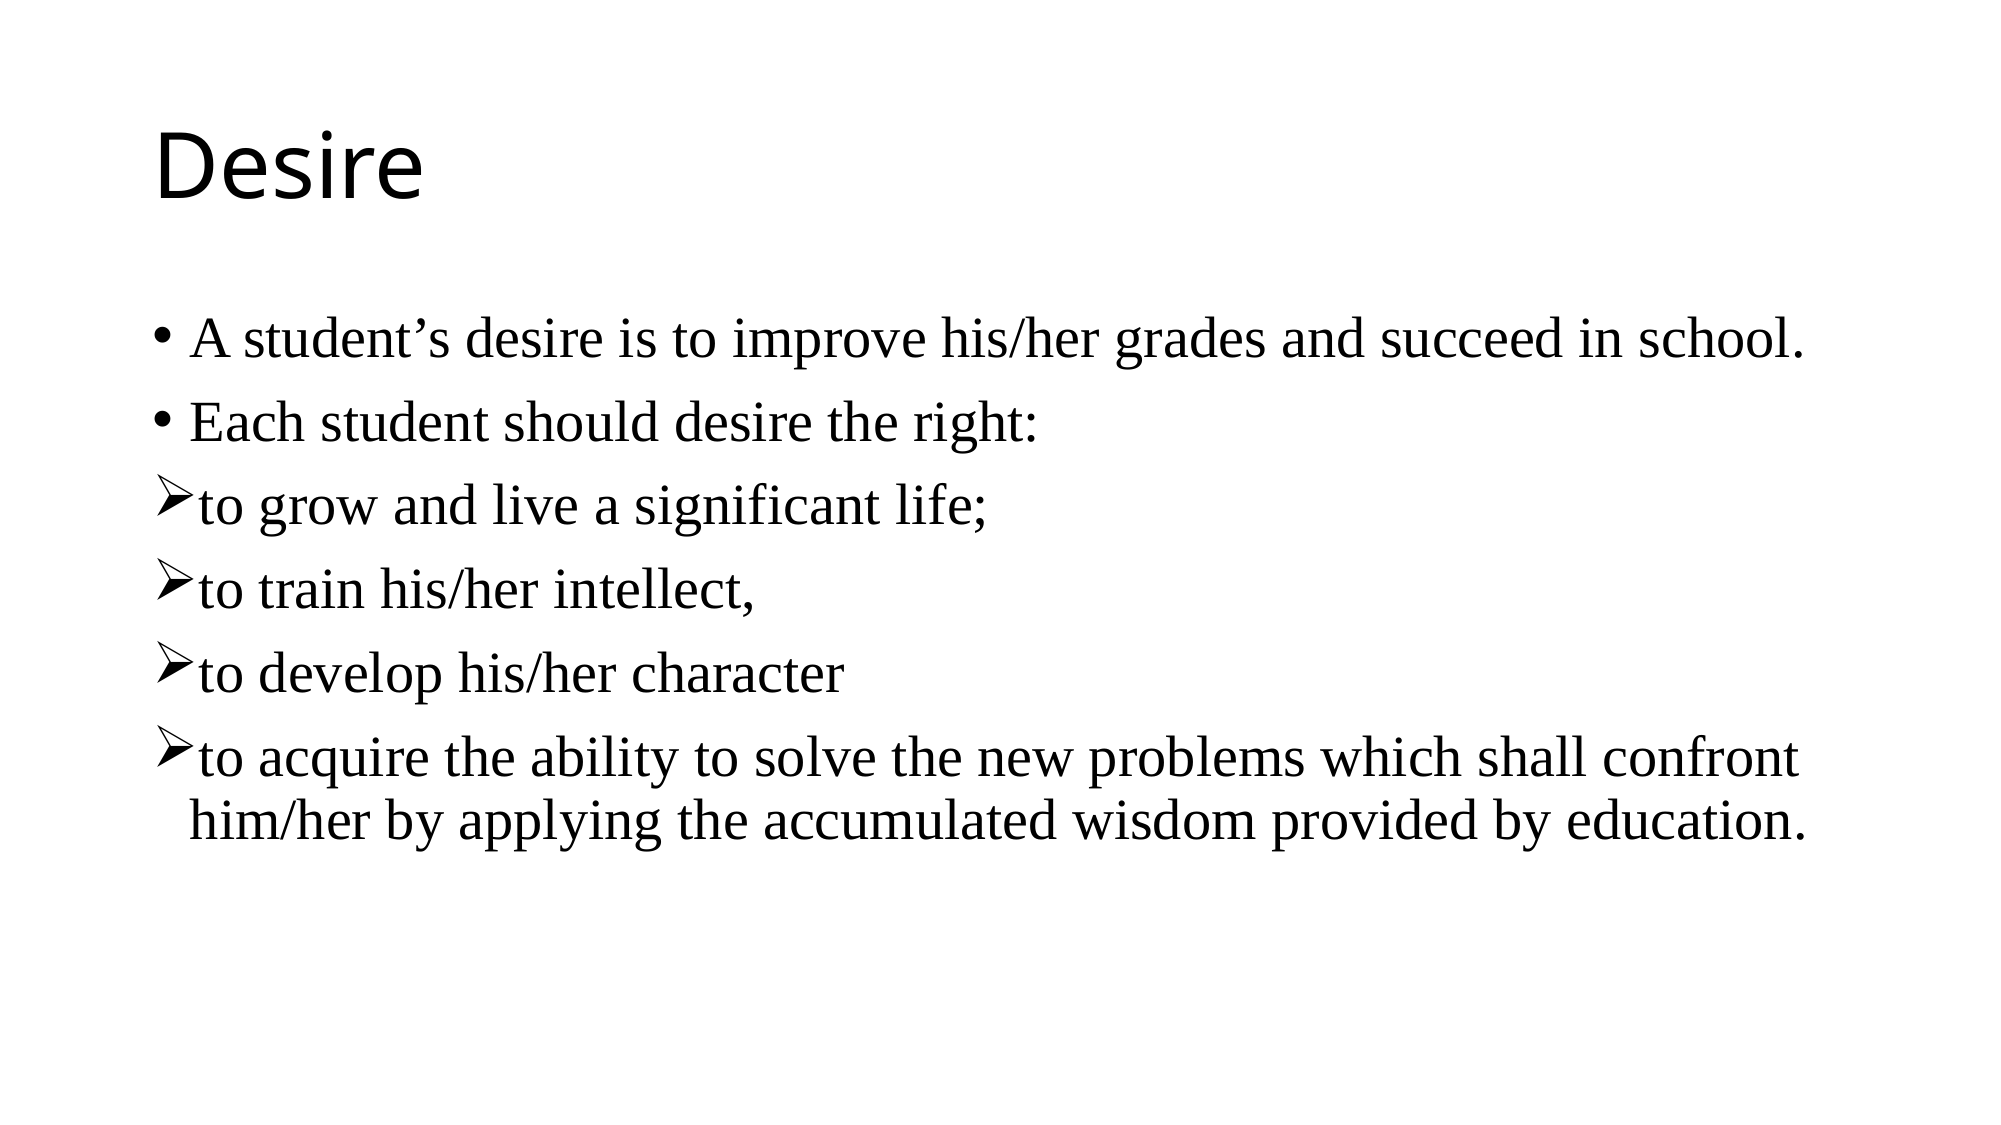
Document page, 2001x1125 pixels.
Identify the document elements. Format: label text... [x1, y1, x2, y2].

title Desire [137, 59, 1863, 278]
list A student’s desire is to improve his/her grades and succeed in school. Each student should desire the right: to grow and live a significant life; to train his/her intellect, to develop his/her character to acquire the ability to solve the new problems which shall confront him/her by applying the accumulated wisdom provided by education. [137, 299, 1863, 1014]
